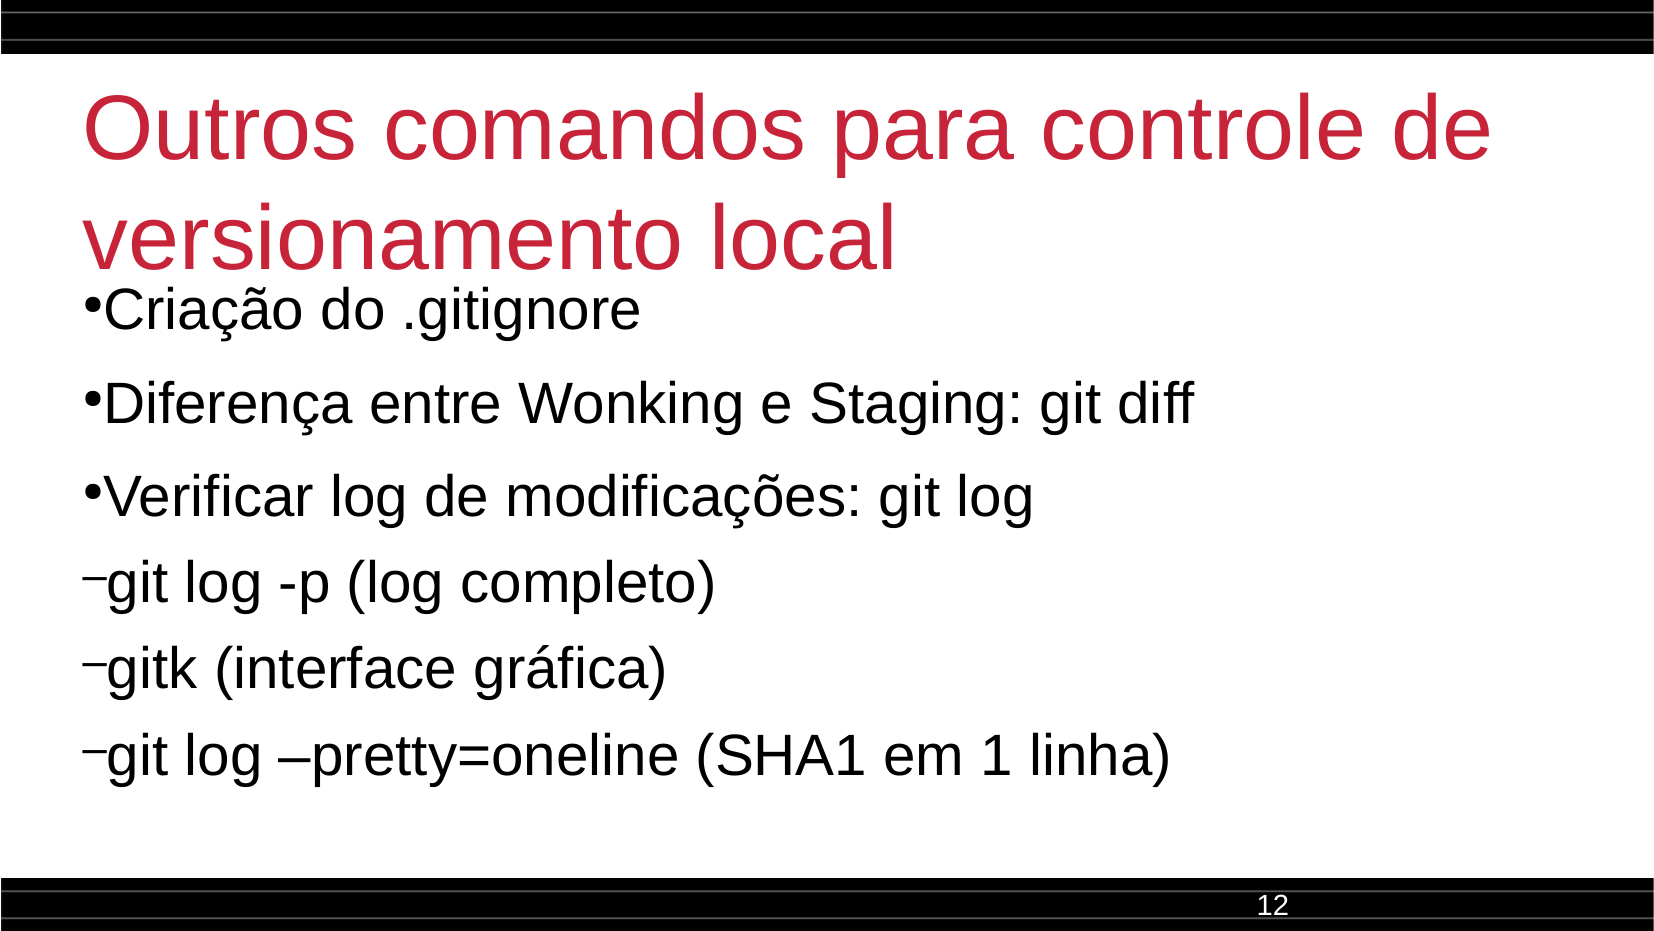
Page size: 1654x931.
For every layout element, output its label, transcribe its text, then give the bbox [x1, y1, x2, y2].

title Outros comandos para controle de versionamento local [82, 67, 1571, 271]
list Criação do .gitignore Diferença entre Wonking e Staging: git diff Verificar log de modificações: git log git log -p (log completo) gitk (interface gráfica) git log –pretty=oneline (SHA1 em 1 linha) [82, 271, 1571, 869]
